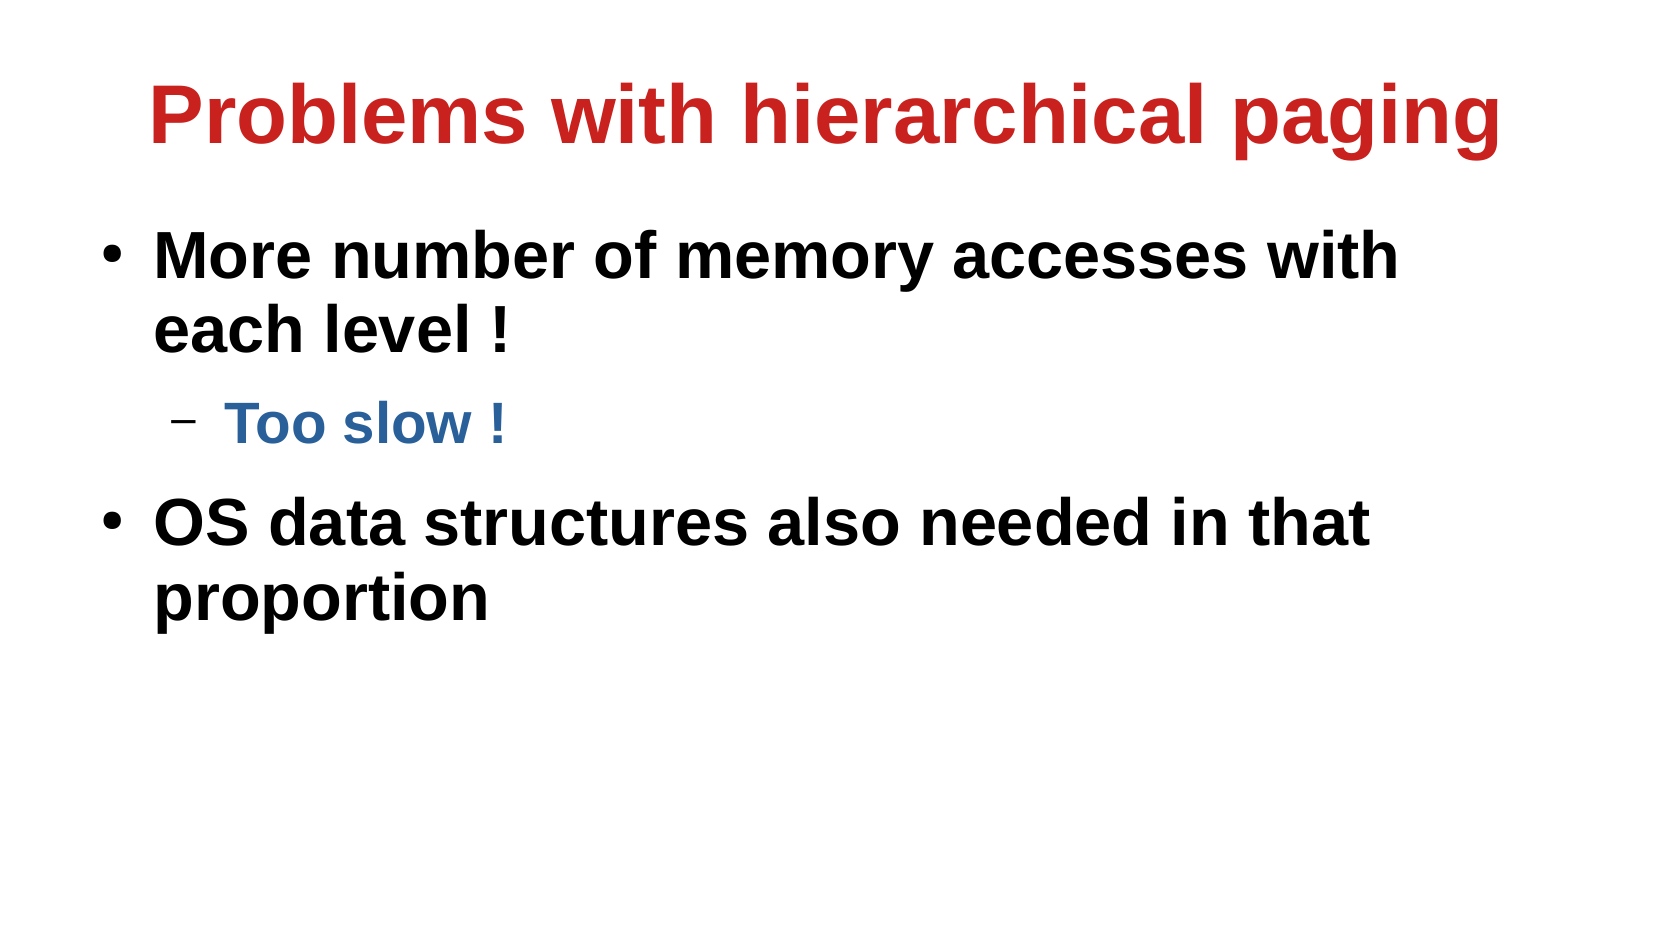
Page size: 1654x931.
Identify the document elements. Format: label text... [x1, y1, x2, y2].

title Problems with hierarchical paging [82, 37, 1571, 193]
list More number of memory accesses with each level ! Too slow ! OS data structures also needed in that proportion [82, 217, 1571, 758]
